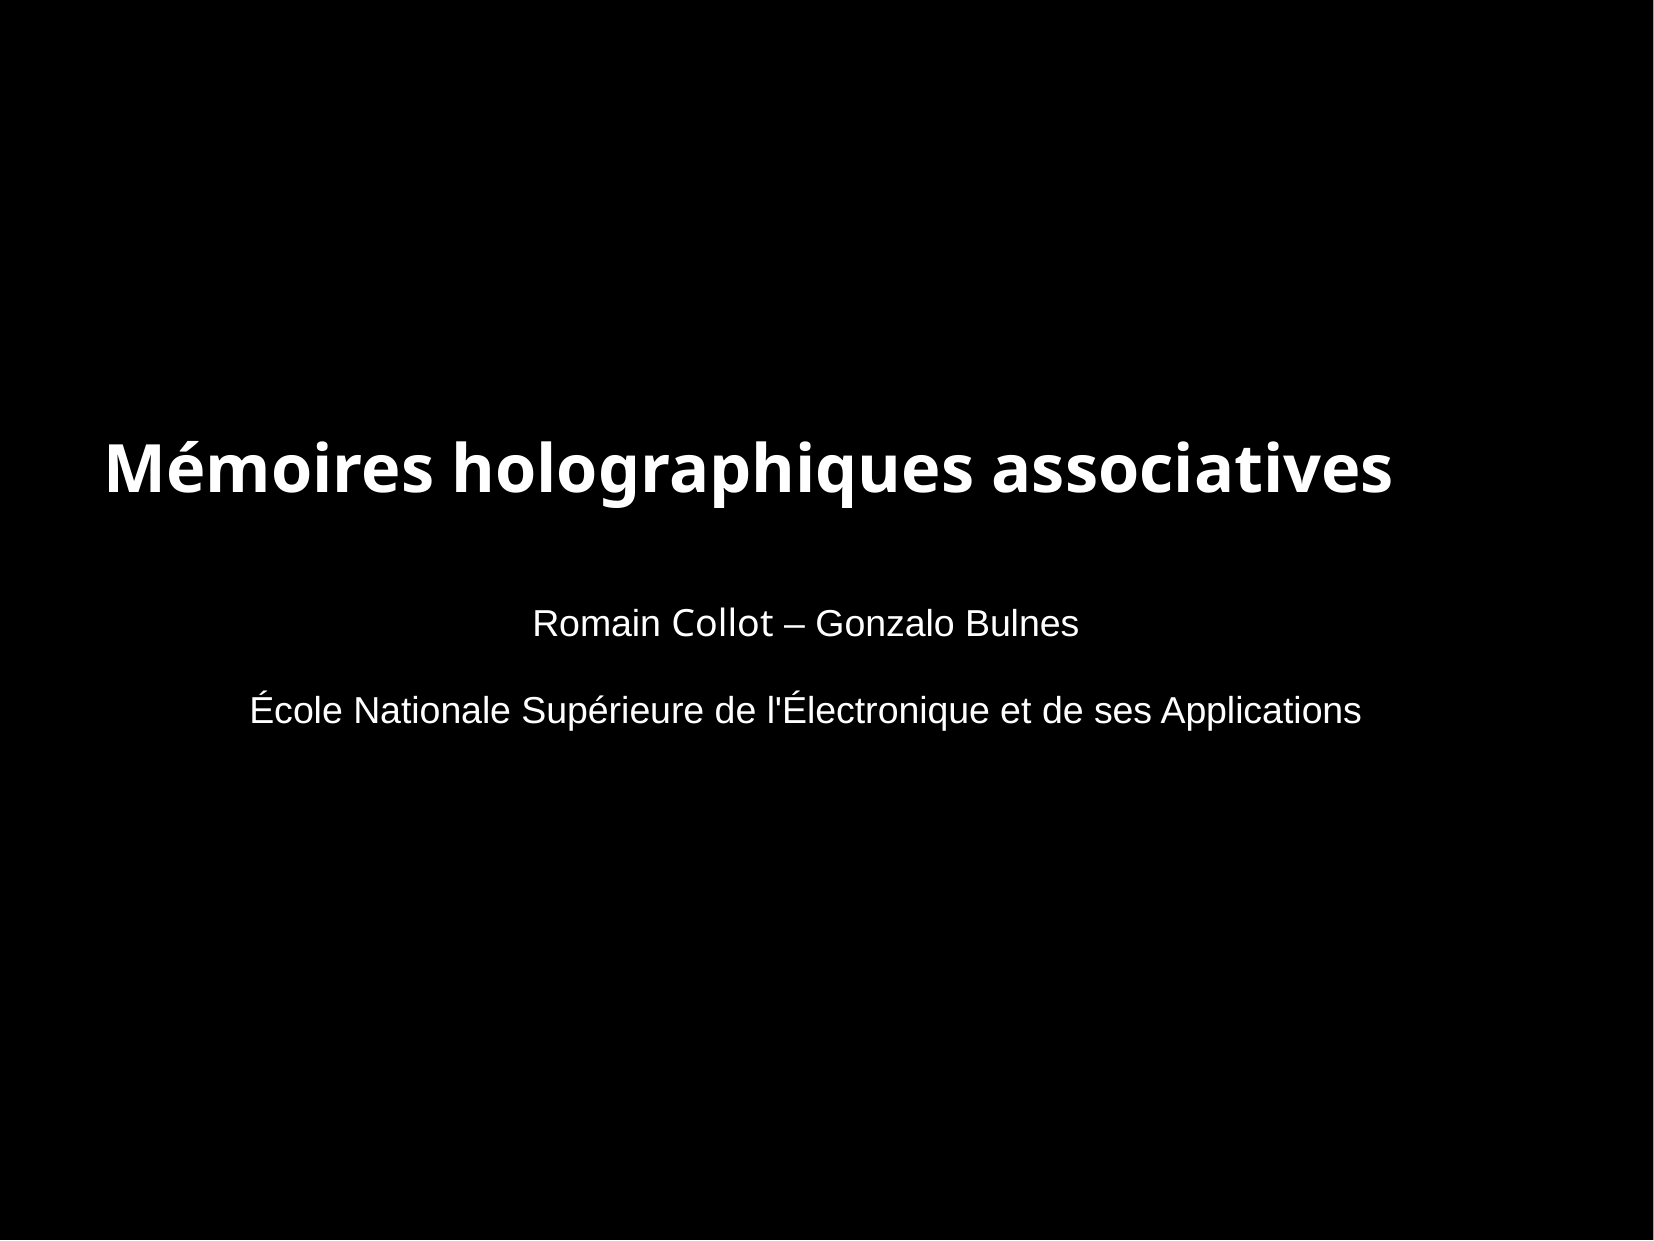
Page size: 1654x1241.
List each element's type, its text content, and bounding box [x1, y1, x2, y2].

text_box Romain Collot – Gonzalo Bulnes École Nationale Supérieure de l'Électronique et de ses Applications [234, 589, 1378, 732]
text_box Mémoires holographiques associatives [88, 413, 1581, 506]
